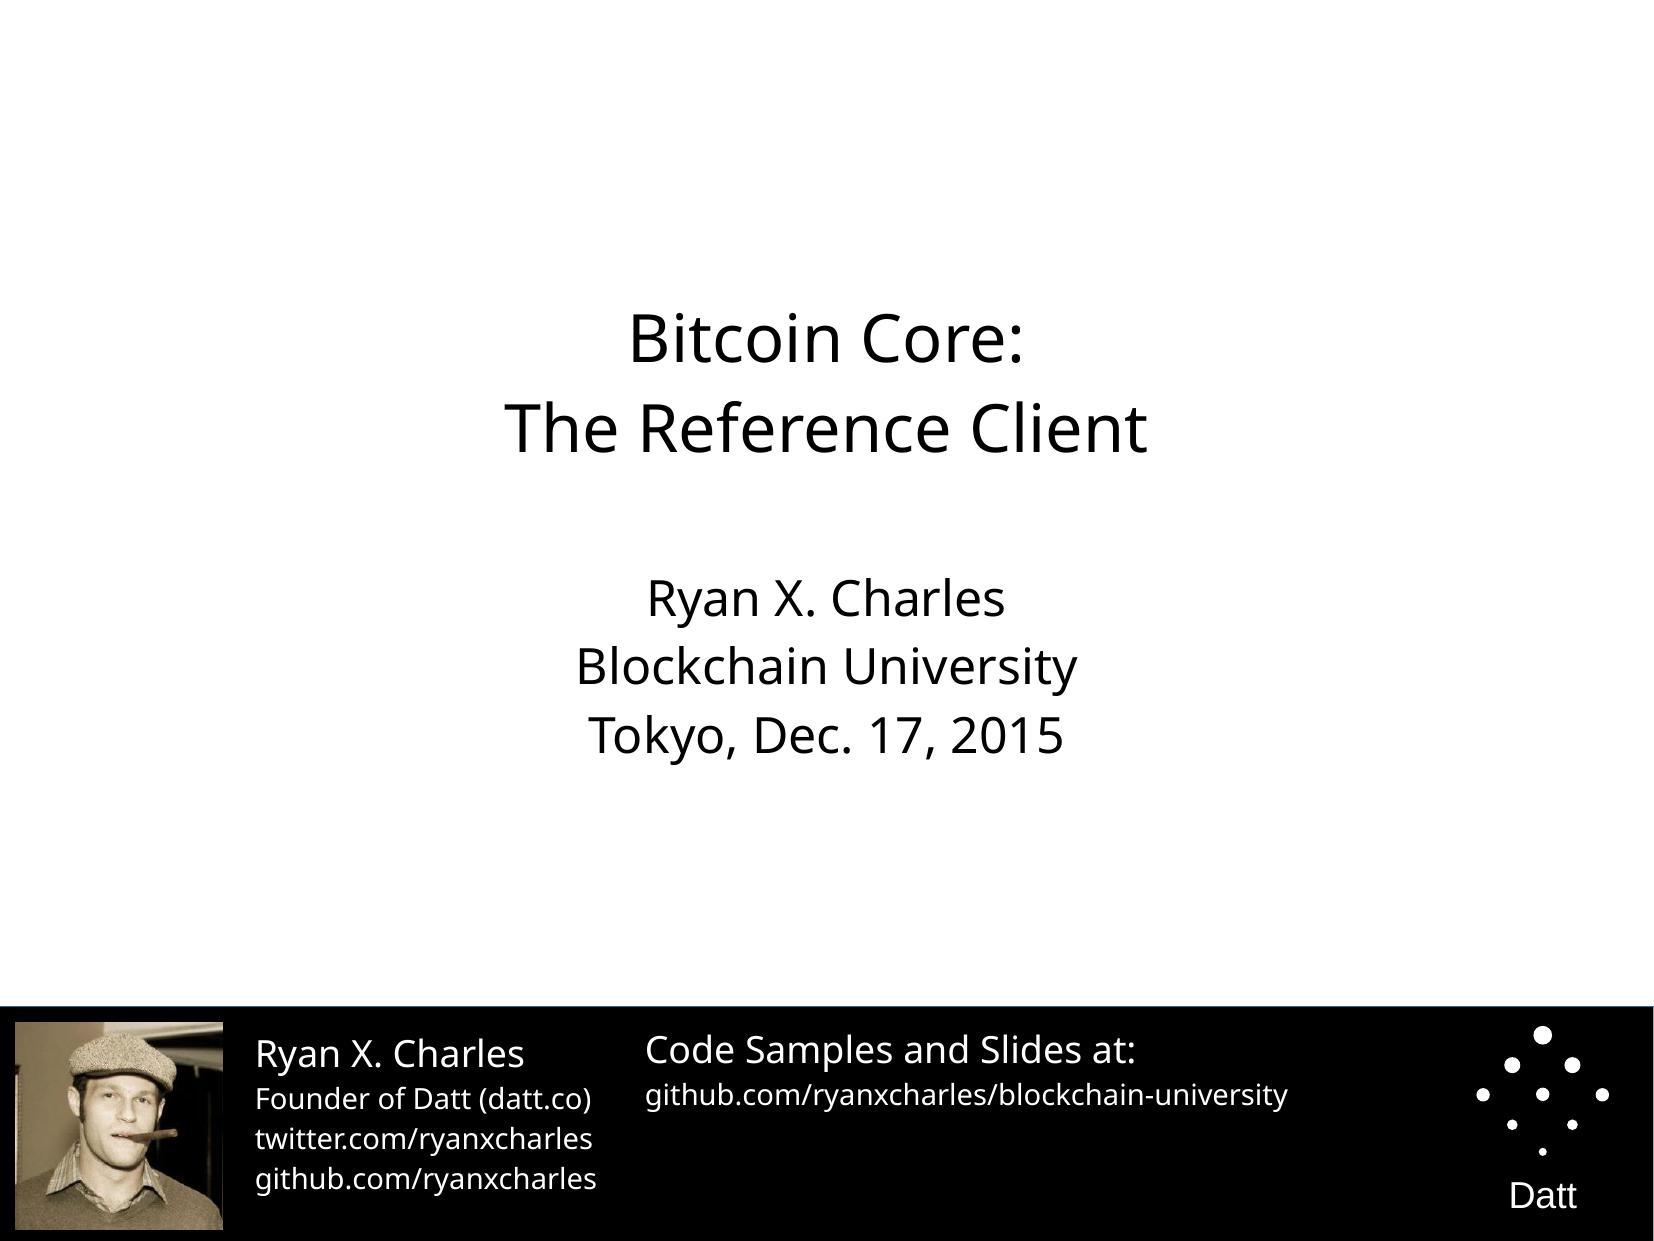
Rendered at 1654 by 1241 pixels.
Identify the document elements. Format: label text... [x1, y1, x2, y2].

text_box Code Samples and Slides at: github.com/ryanxcharles/blockchain-university [630, 1015, 1403, 1156]
text_box Bitcoin Core: The Reference Client Ryan X. Charles Blockchain University Tokyo, Dec. 17, 2015 [82, 49, 1571, 1010]
text_box Datt [1452, 1167, 1633, 1241]
picture [15, 1022, 223, 1231]
picture [1475, 1023, 1611, 1159]
text_box Ryan X. Charles Founder of Datt (datt.co) twitter.com/ryanxcharles github.com/ryanxcharles [240, 1020, 976, 1241]
text_box [0, 1006, 1654, 1241]
